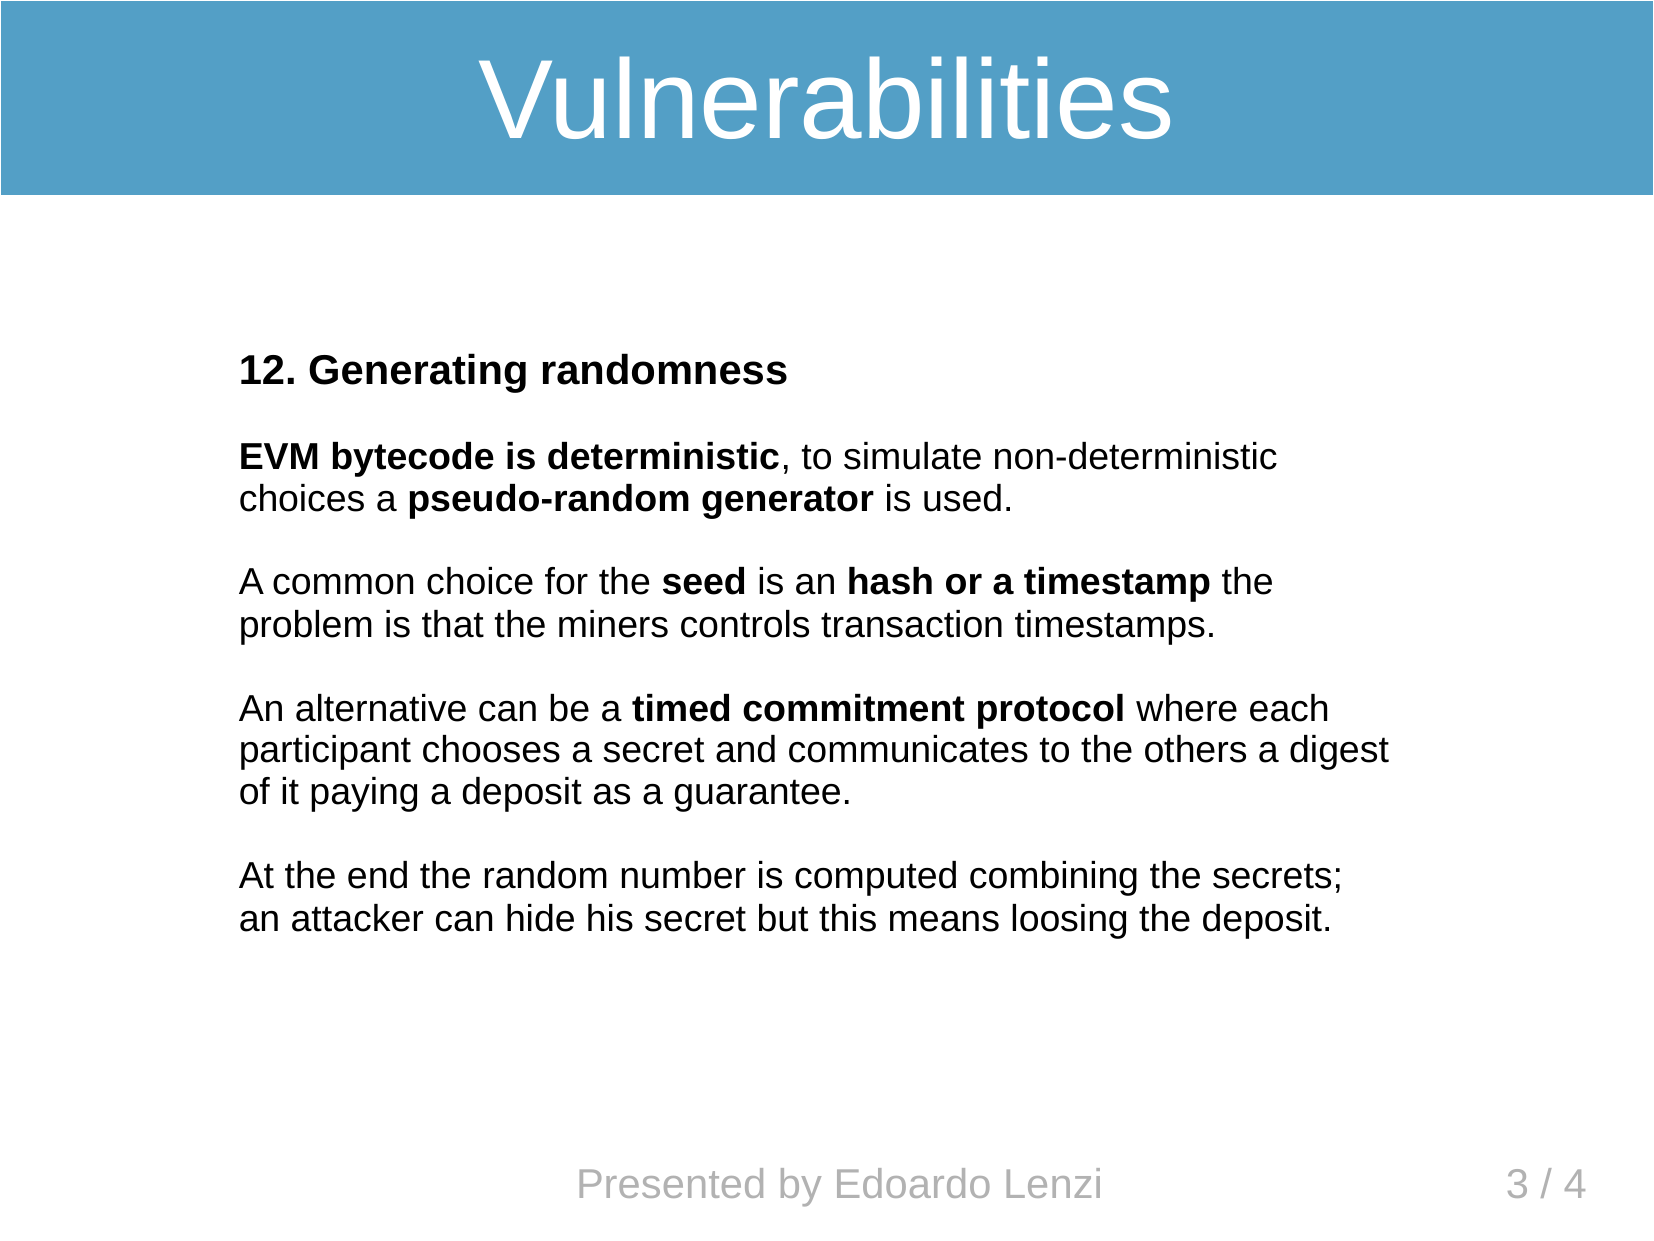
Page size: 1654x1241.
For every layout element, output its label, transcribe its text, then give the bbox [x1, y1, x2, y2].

title Vulnerabilities [82, 0, 1571, 204]
text_box 12. Generating randomness EVM bytecode is deterministic, to simulate non-deterministic choices a pseudo-random generator is used. A common choice for the seed is an hash or a timestamp the problem is that the miners controls transaction timestamps. An alternative can be a timed commitment protocol where each participant chooses a secret and communicates to the others a digest of it paying a deposit as a guarantee. At the end the random number is computed combining the secrets; an attacker can hide his secret but this means loosing the deposit. [224, 339, 1425, 984]
text_box [0, 0, 82, 196]
text_box [1571, 0, 1654, 196]
list Presented by Edoardo Lenzi 3 / 4 [505, 1160, 1654, 1241]
